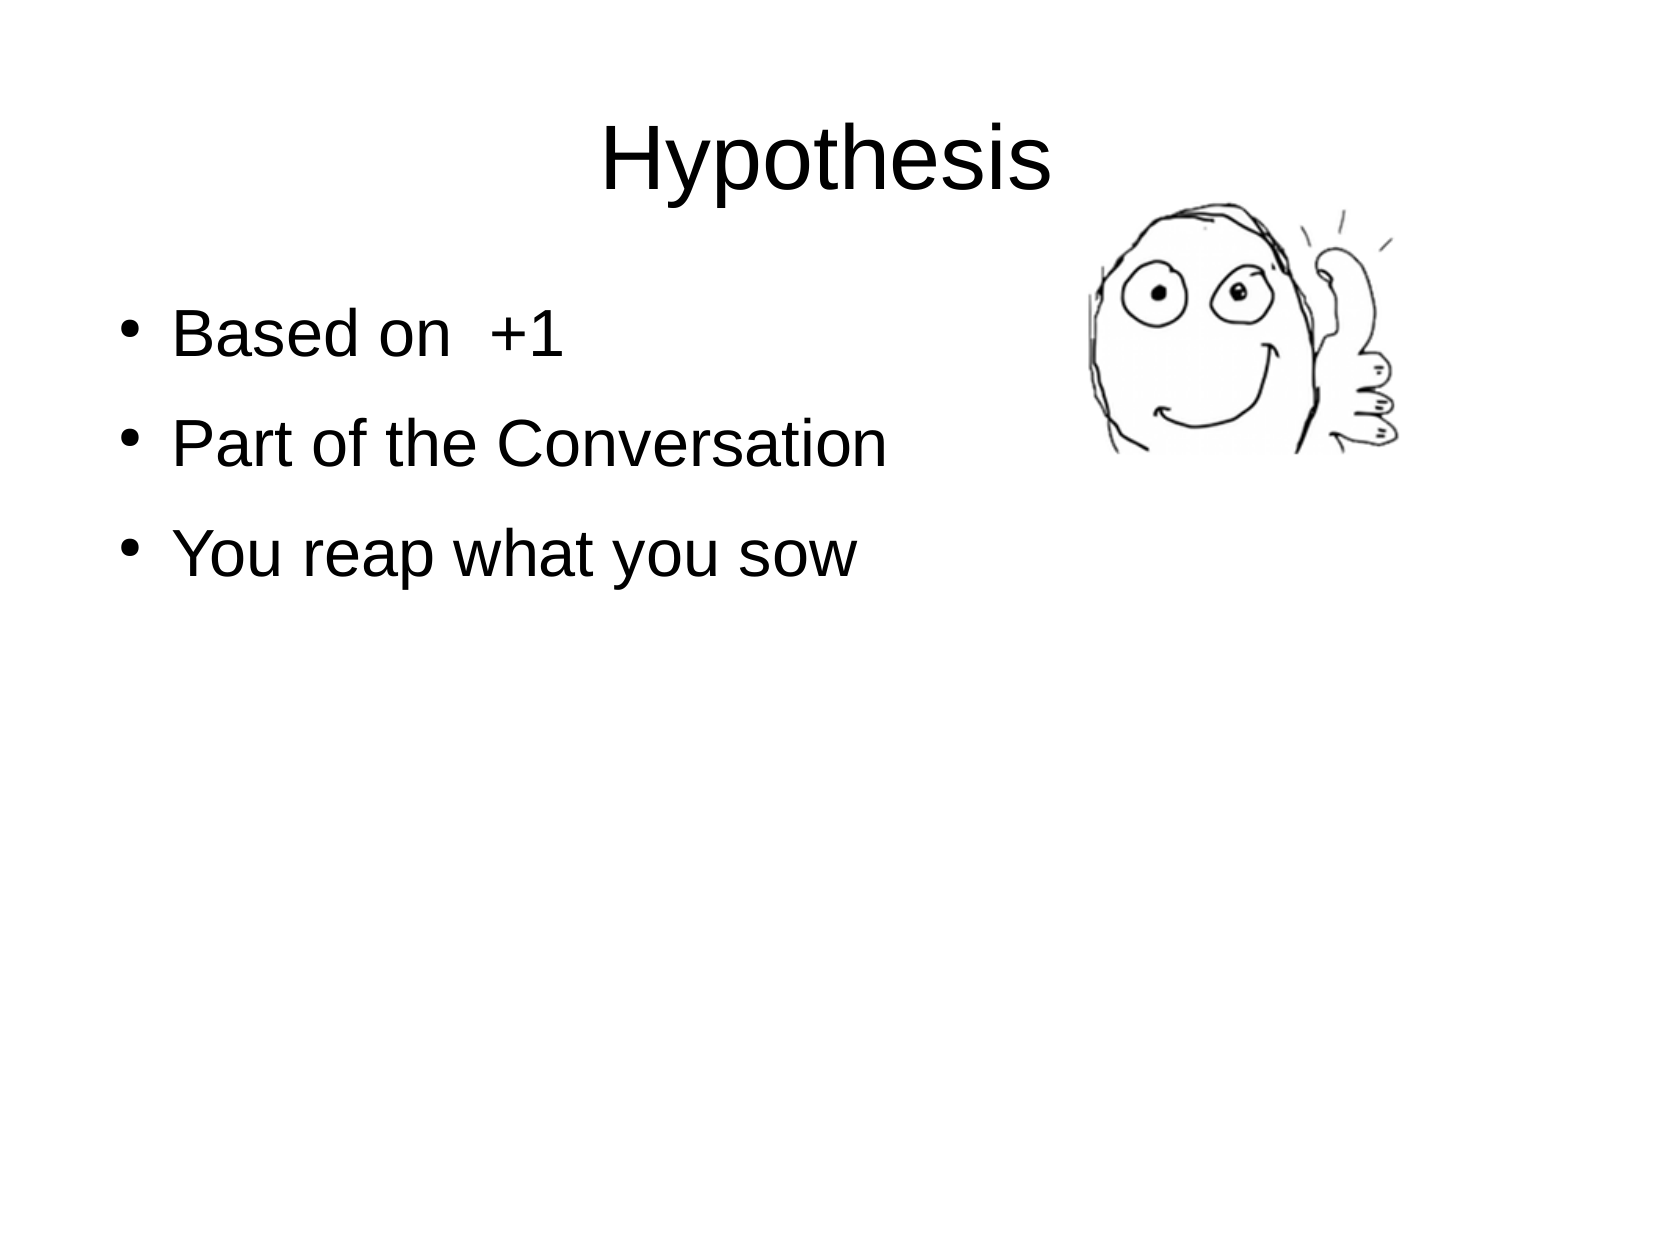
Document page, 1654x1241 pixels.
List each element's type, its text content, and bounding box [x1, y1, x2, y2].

list Based on +1 Part of the Conversation You reap what you sow [82, 290, 1571, 1109]
title Hypothesis [82, 49, 1571, 257]
picture [1059, 177, 1418, 470]
